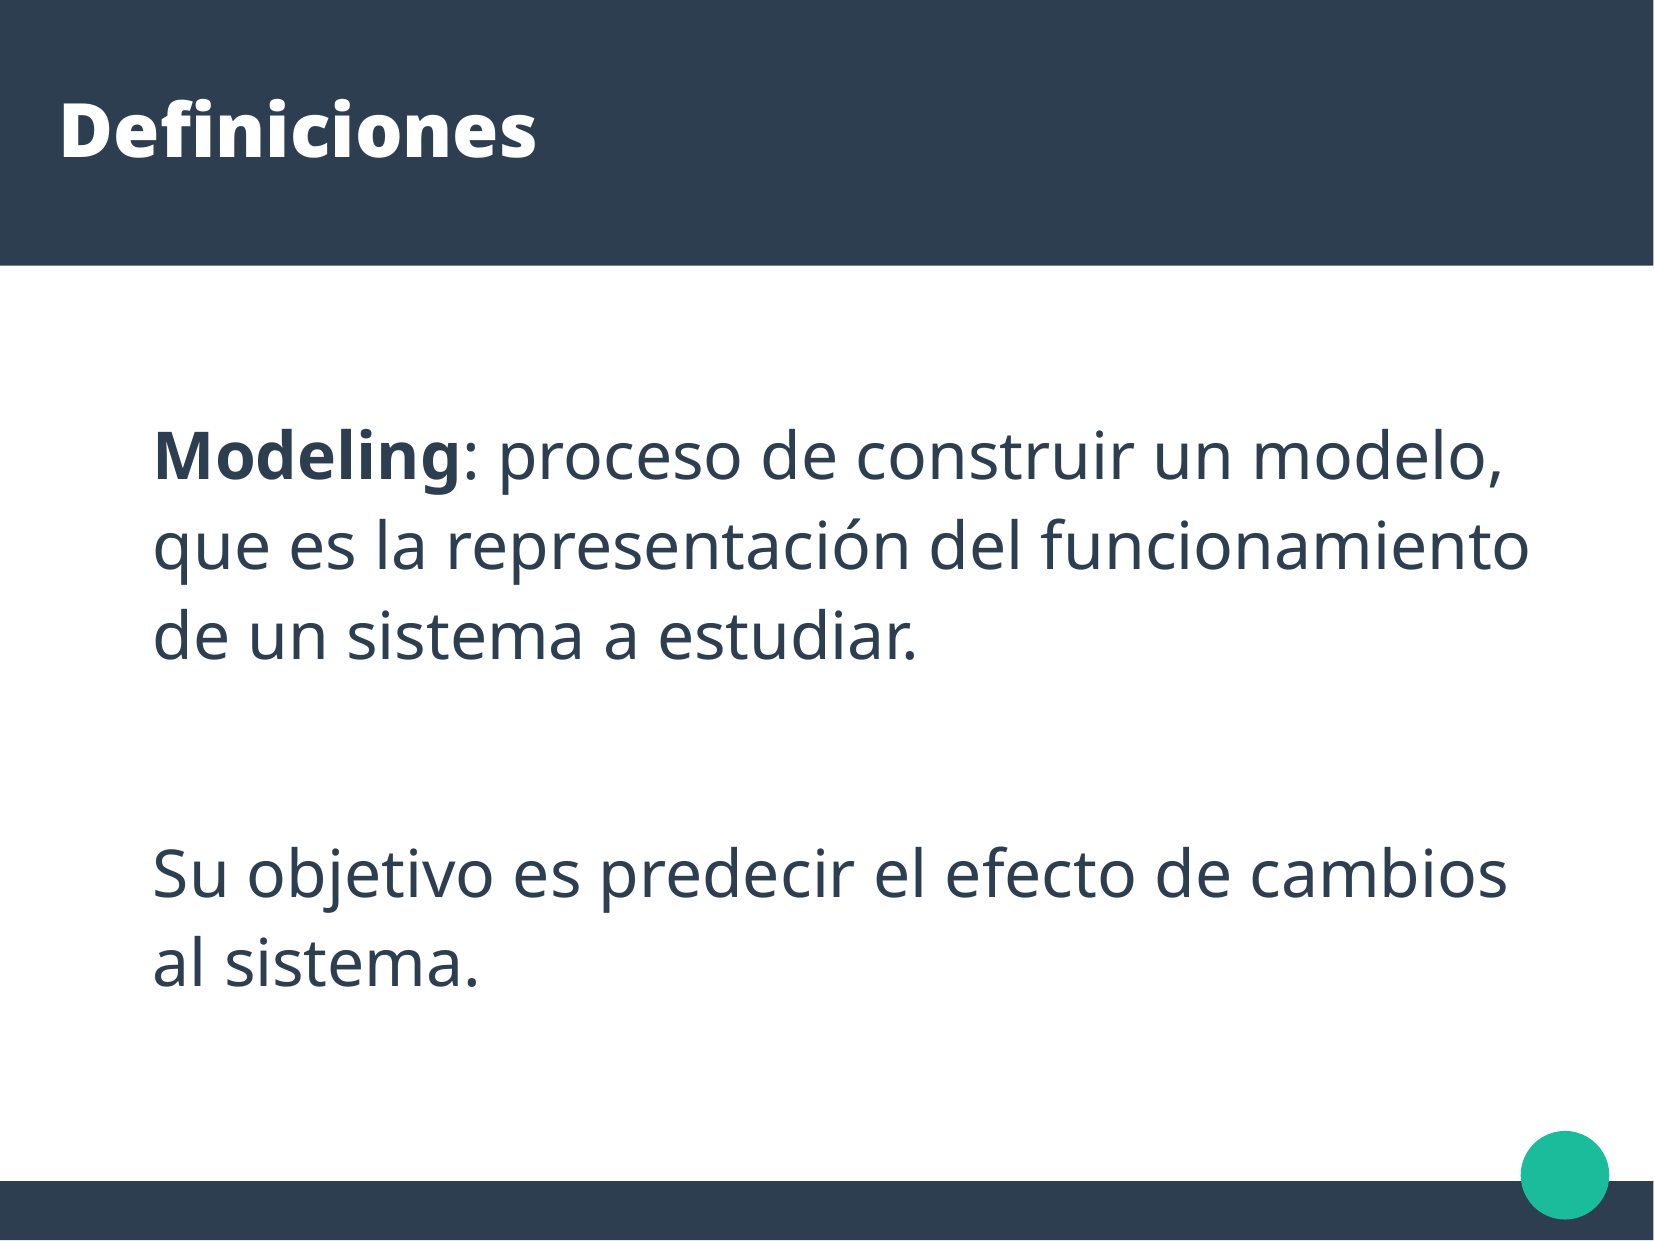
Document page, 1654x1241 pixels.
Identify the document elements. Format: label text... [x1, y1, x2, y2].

list Modeling: proceso de construir un modelo, que es la representación del funcionamiento de un sistema a estudiar. Su objetivo es predecir el efecto de cambios al sistema. [82, 290, 1571, 1010]
title Definiciones [59, 49, 1595, 207]
